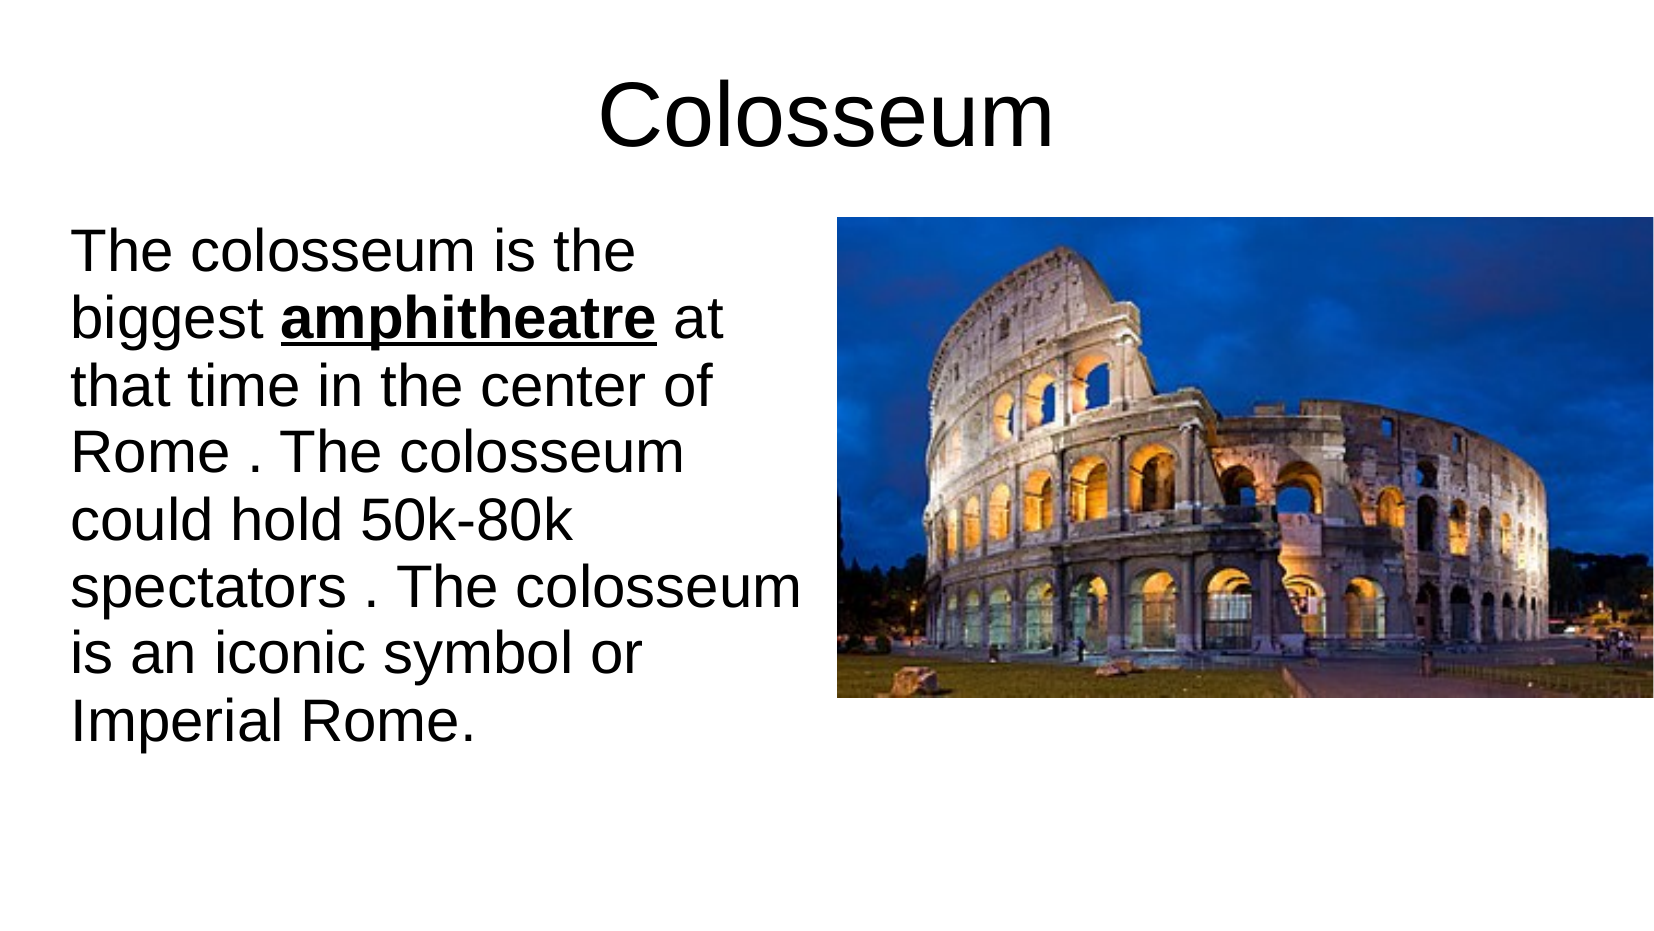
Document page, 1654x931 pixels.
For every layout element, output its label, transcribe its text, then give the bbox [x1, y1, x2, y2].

list The colosseum is the biggest amphitheatre at that time in the center of Rome . The colosseum could hold 50k-80k spectators . The colosseum is an iconic symbol or Imperial Rome. [70, 217, 841, 758]
picture [837, 217, 1654, 698]
title Colosseum [82, 37, 1571, 193]
